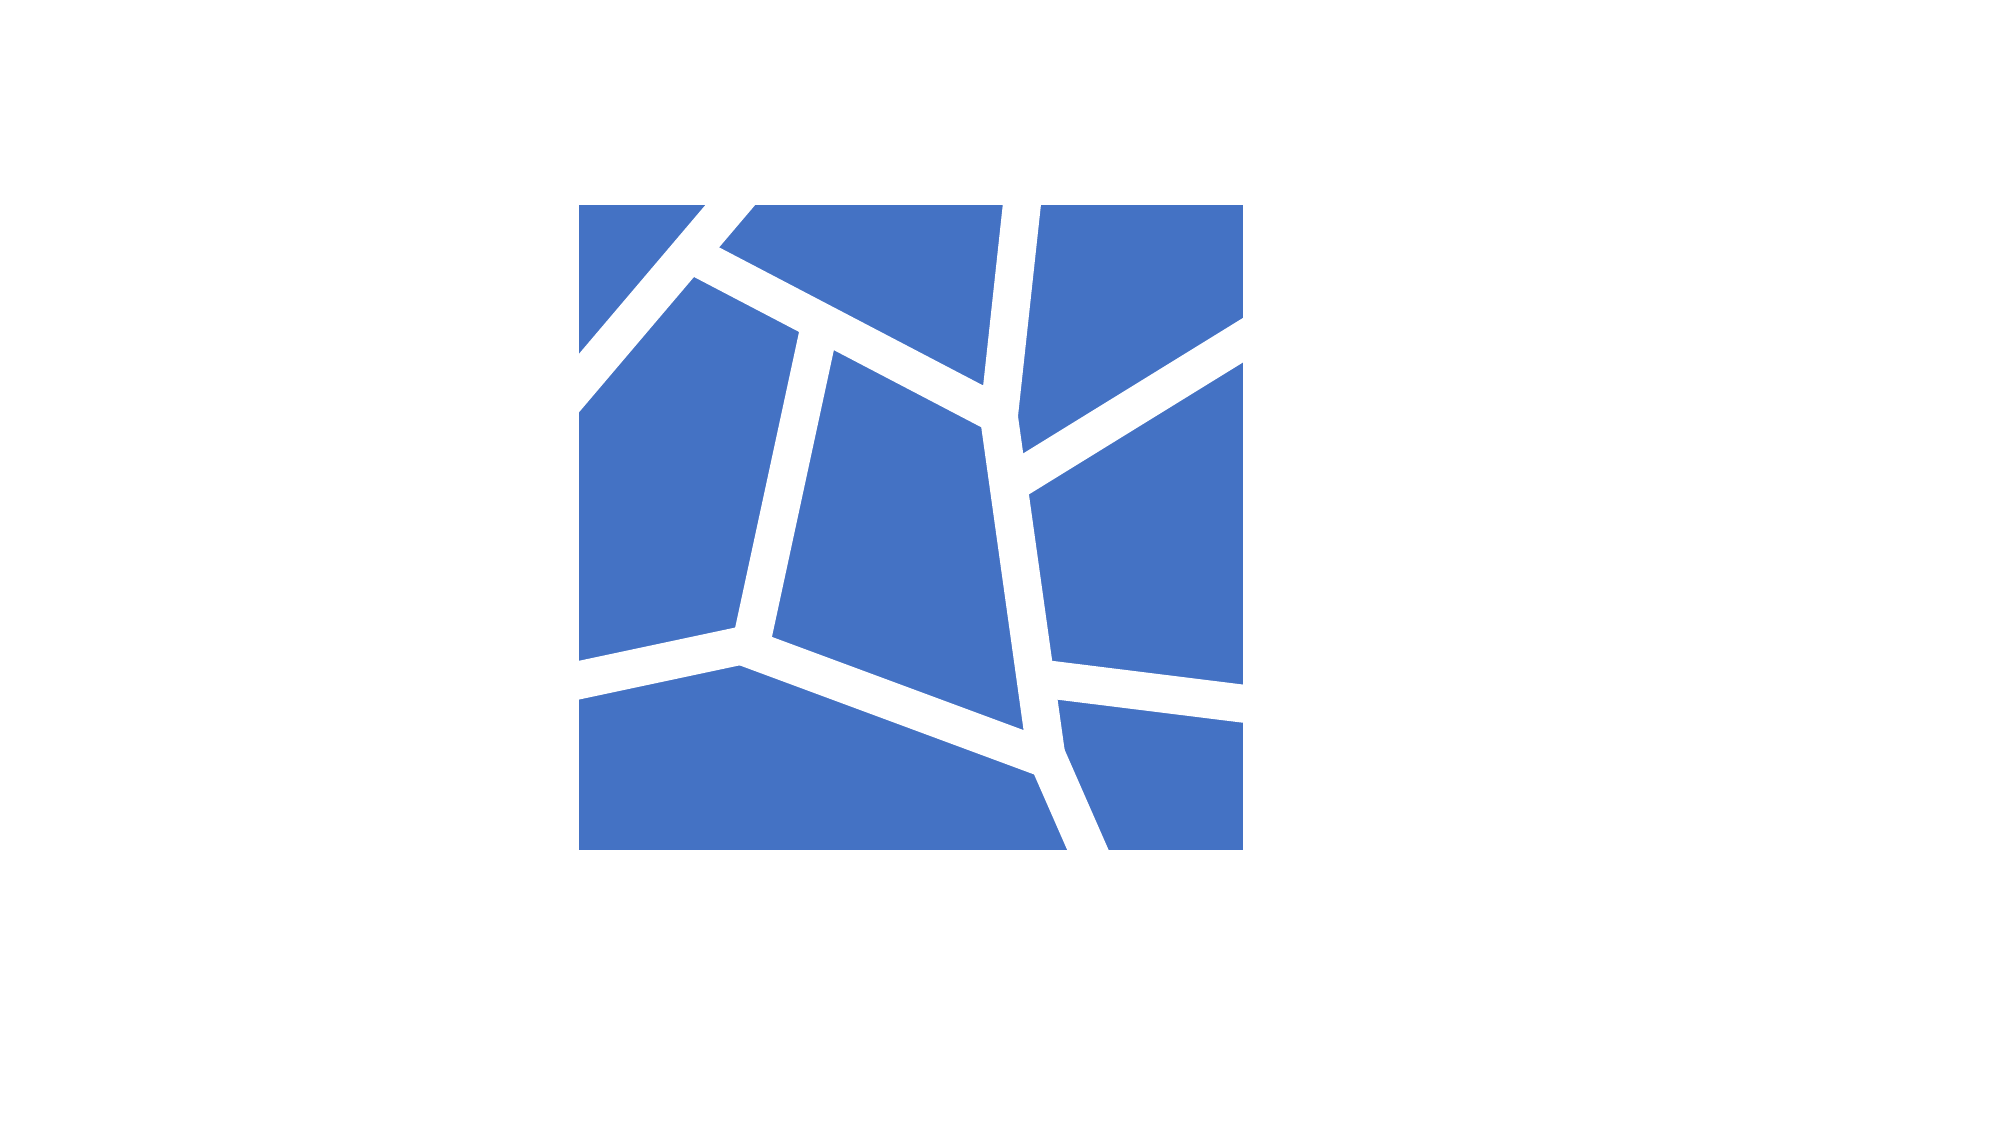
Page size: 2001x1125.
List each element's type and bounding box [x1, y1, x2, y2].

text_box [438, 69, 1393, 1051]
